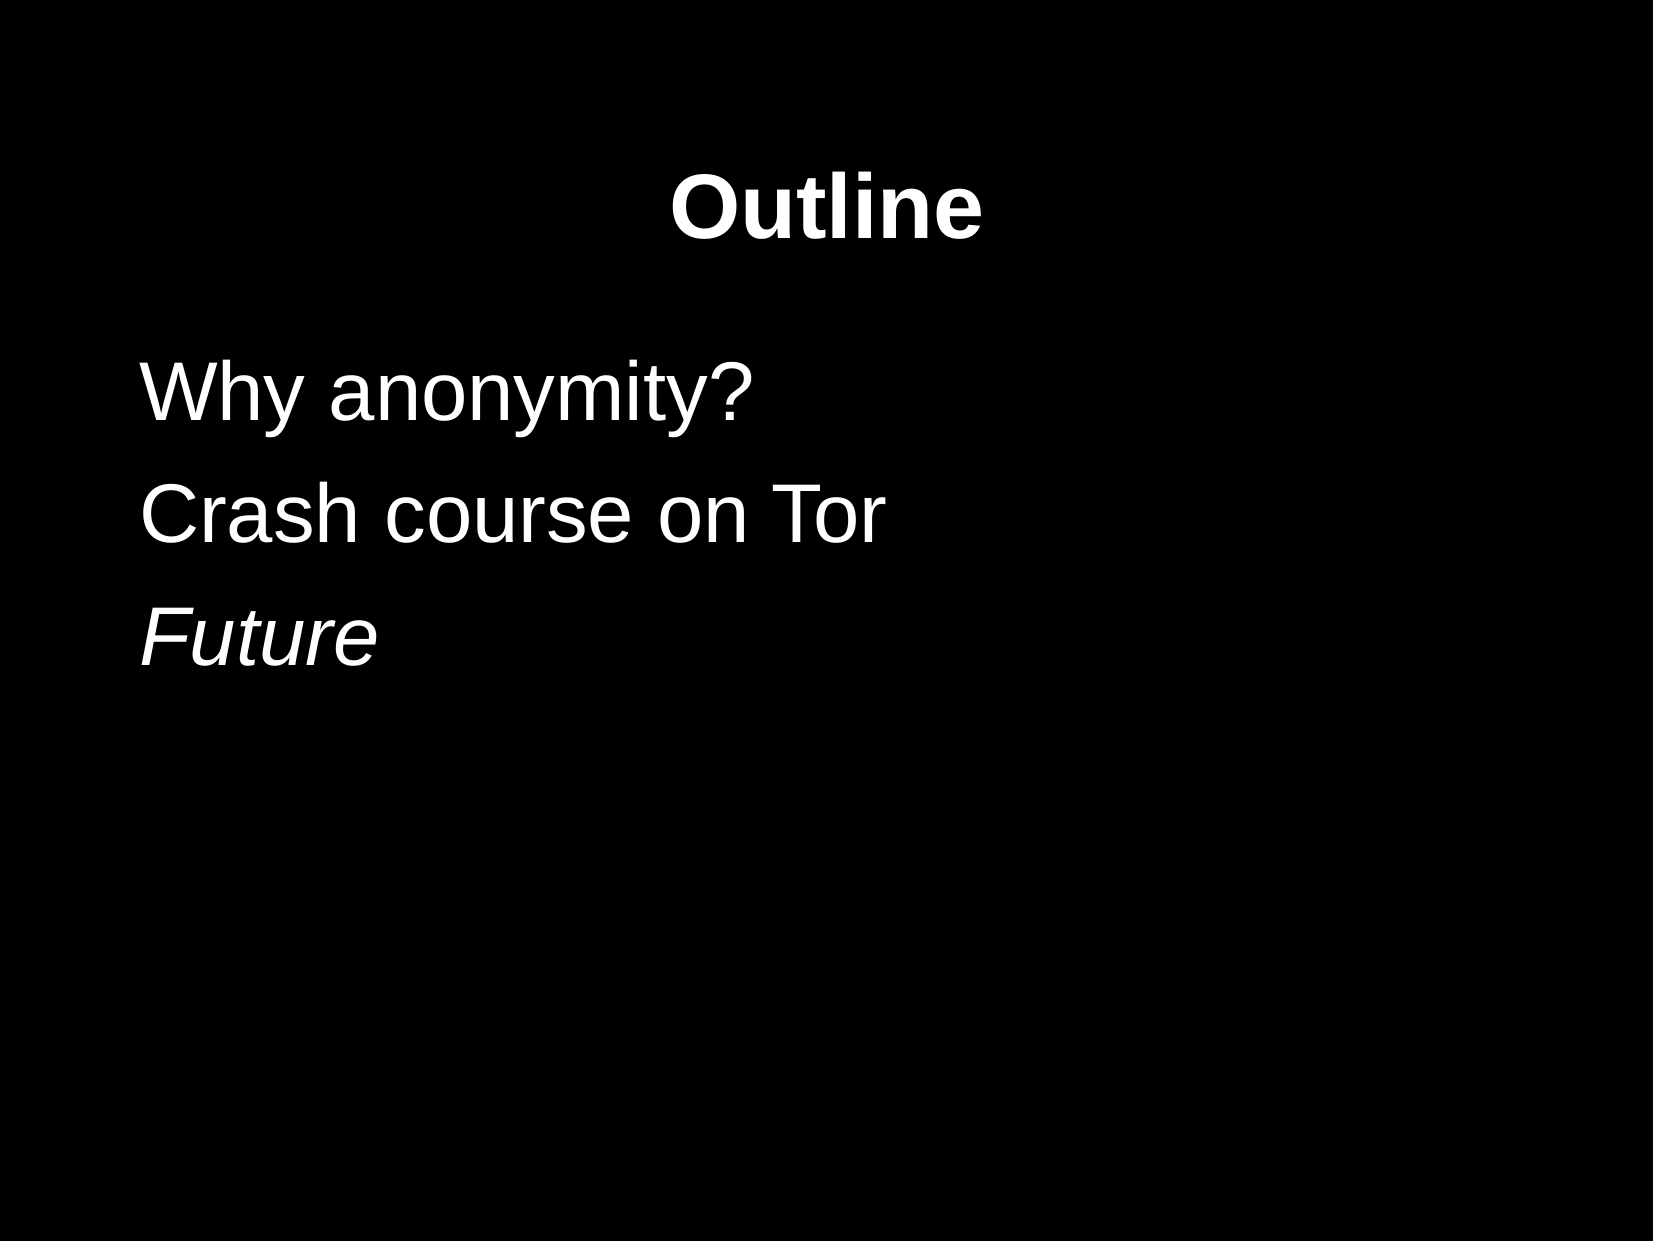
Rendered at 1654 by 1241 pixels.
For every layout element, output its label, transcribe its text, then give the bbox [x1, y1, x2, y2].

list Why anonymity? Crash course on Tor Future [121, 344, 1534, 716]
title Outline [121, 102, 1534, 311]
